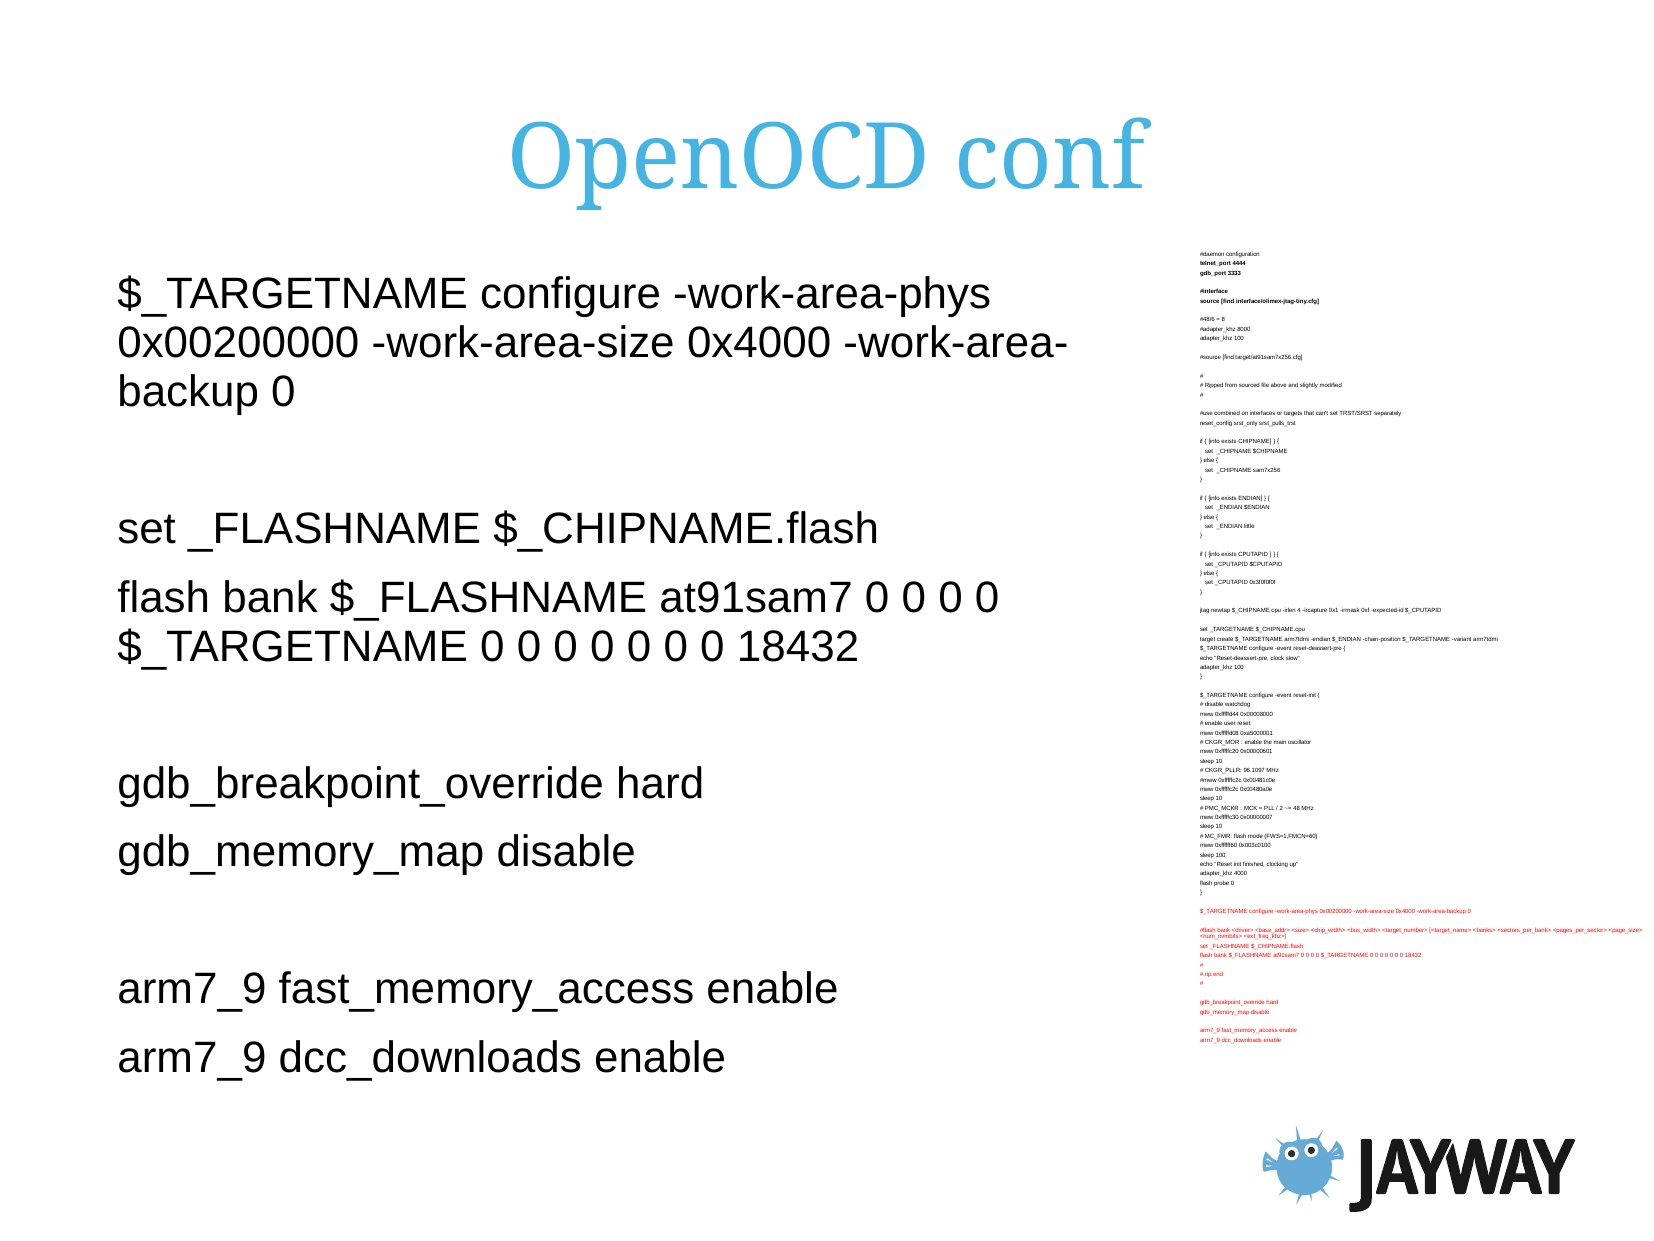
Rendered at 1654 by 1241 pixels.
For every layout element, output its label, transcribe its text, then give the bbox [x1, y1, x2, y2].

list $_TARGETNAME configure -work-area-phys 0x00200000 -work-area-size 0x4000 -work-area-backup 0 set _FLASHNAME $_CHIPNAME.flash flash bank $_FLASHNAME at91sam7 0 0 0 0 $_TARGETNAME 0 0 0 0 0 0 0 18432 gdb_breakpoint_override hard gdb_memory_map disable arm7_9 fast_memory_access enable arm7_9 dcc_downloads enable [117, 268, 1163, 1088]
title OpenOCD conf [82, 49, 1571, 257]
list #daemon configuration telnet_port 4444 gdb_port 3333 #interface source [find interface/olimex-jtag-tiny.cfg] #48/6 = 8 #adapter_khz 8000 adapter_khz 100 #source [find target/at91sam7x256.cfg] # # Ripped from sourced file above and slightly modified # #use combined on interfaces or targets that can't set TRST/SRST separately reset_config srst_only srst_pulls_trst if { [info exists CHIPNAME] } { set _CHIPNAME $CHIPNAME } else { set _CHIPNAME sam7x256 } if { [info exists ENDIAN] } { set _ENDIAN $ENDIAN } else { set _ENDIAN little } if { [info exists CPUTAPID ] } { set _CPUTAPID $CPUTAPID } else { set _CPUTAPID 0x3f0f0f0f } jtag newtap $_CHIPNAME cpu -irlen 4 -ircapture 0x1 -irmask 0xf -expected-id $_CPUTAPID set _TARGETNAME $_CHIPNAME.cpu target create $_TARGETNAME arm7tdmi -endian $_ENDIAN -chain-position $_TARGETNAME -variant arm7tdmi $_TARGETNAME configure -event reset-deassert-pre { echo "Reset-deassert-pre, clock slow" adapter_khz 100 } $_TARGETNAME configure -event reset-init { # disable watchdog mww 0xfffffd44 0x00008000 # enable user reset mww 0xfffffd08 0xa5000001 # CKGR_MOR : enable the main oscillator mww 0xfffffc20 0x00000601 sleep 10 # CKGR_PLLR: 96.1097 MHz #mww 0xfffffc2c 0x00481c0e mww 0xfffffc2c 0x00480a0e sleep 10 # PMC_MCKR : MCK = PLL / 2 ~= 48 MHz mww 0xfffffc30 0x00000007 sleep 10 # MC_FMR: flash mode (FWS=1,FMCN=60) mww 0xffffff60 0x003c0100 sleep 100 echo "Reset init finished, clocking up" adapter_khz 4000 flash probe 0 } $_TARGETNAME configure -work-area-phys 0x00200000 -work-area-size 0x4000 -work-area-backup 0 #flash bank <driver> <base_addr> <size> <chip_width> <bus_width> <target_number> [<target_name> <banks> <sectors_per_bank> <pages_per_sector> <page_size> <num_nvmbits> <ext_freq_khz>] set _FLASHNAME $_CHIPNAME.flash flash bank $_FLASHNAME at91sam7 0 0 0 0 $_TARGETNAME 0 0 0 0 0 0 0 18432 # # rip end # gdb_breakpoint_override hard gdb_memory_map disable arm7_9 fast_memory_access enable arm7_9 dcc_downloads enable [1200, 250, 1651, 1070]
